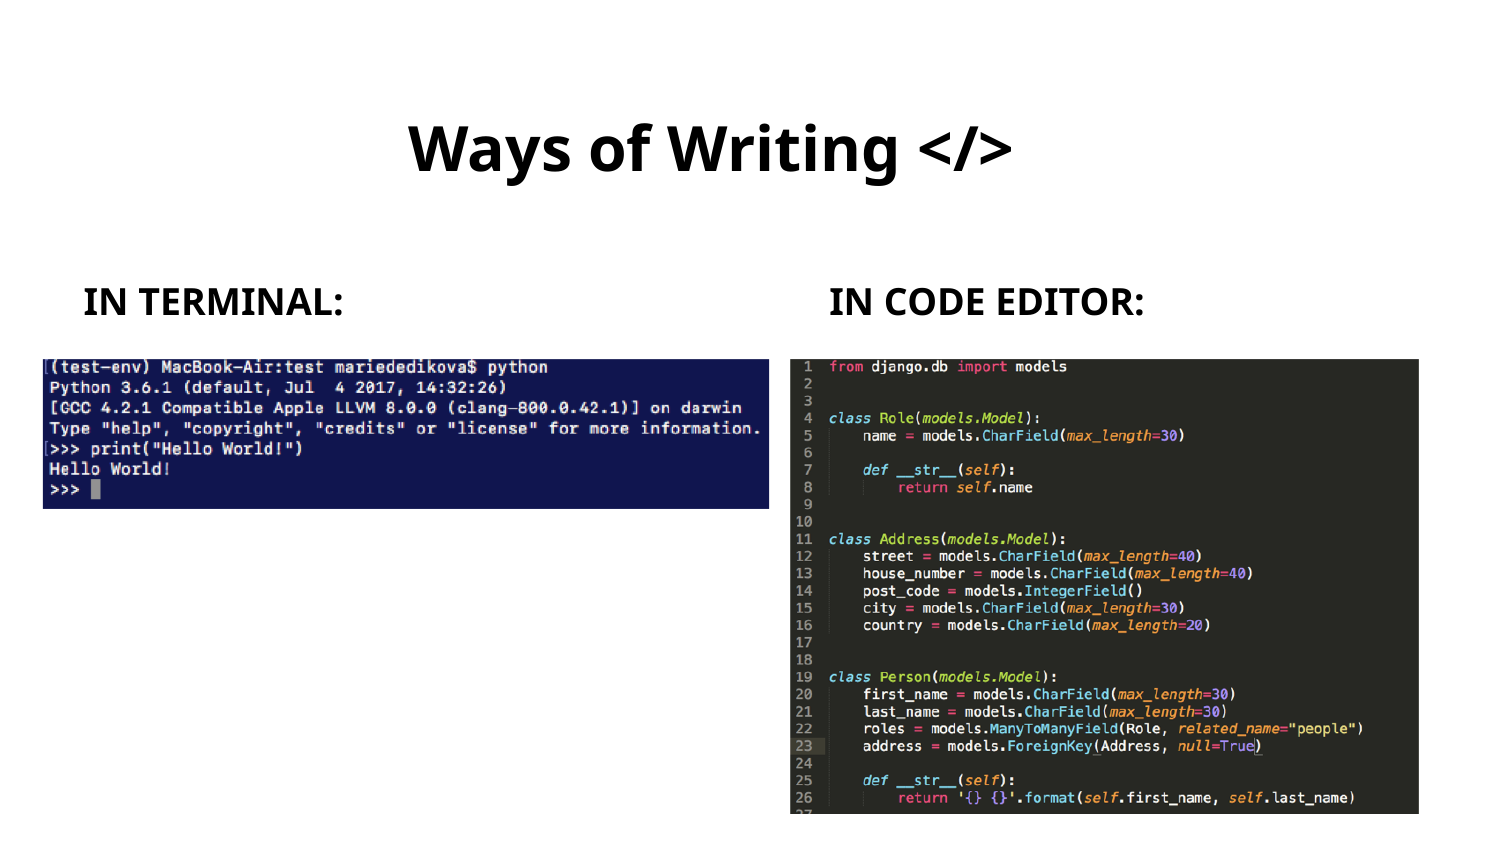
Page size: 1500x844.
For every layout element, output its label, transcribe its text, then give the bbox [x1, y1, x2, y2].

list IN CODE EDITOR: [814, 262, 1319, 348]
picture [42, 359, 770, 509]
title Ways of Writing </> [393, 94, 1431, 199]
list IN TERMINAL: [68, 262, 573, 359]
picture [790, 359, 1419, 814]
